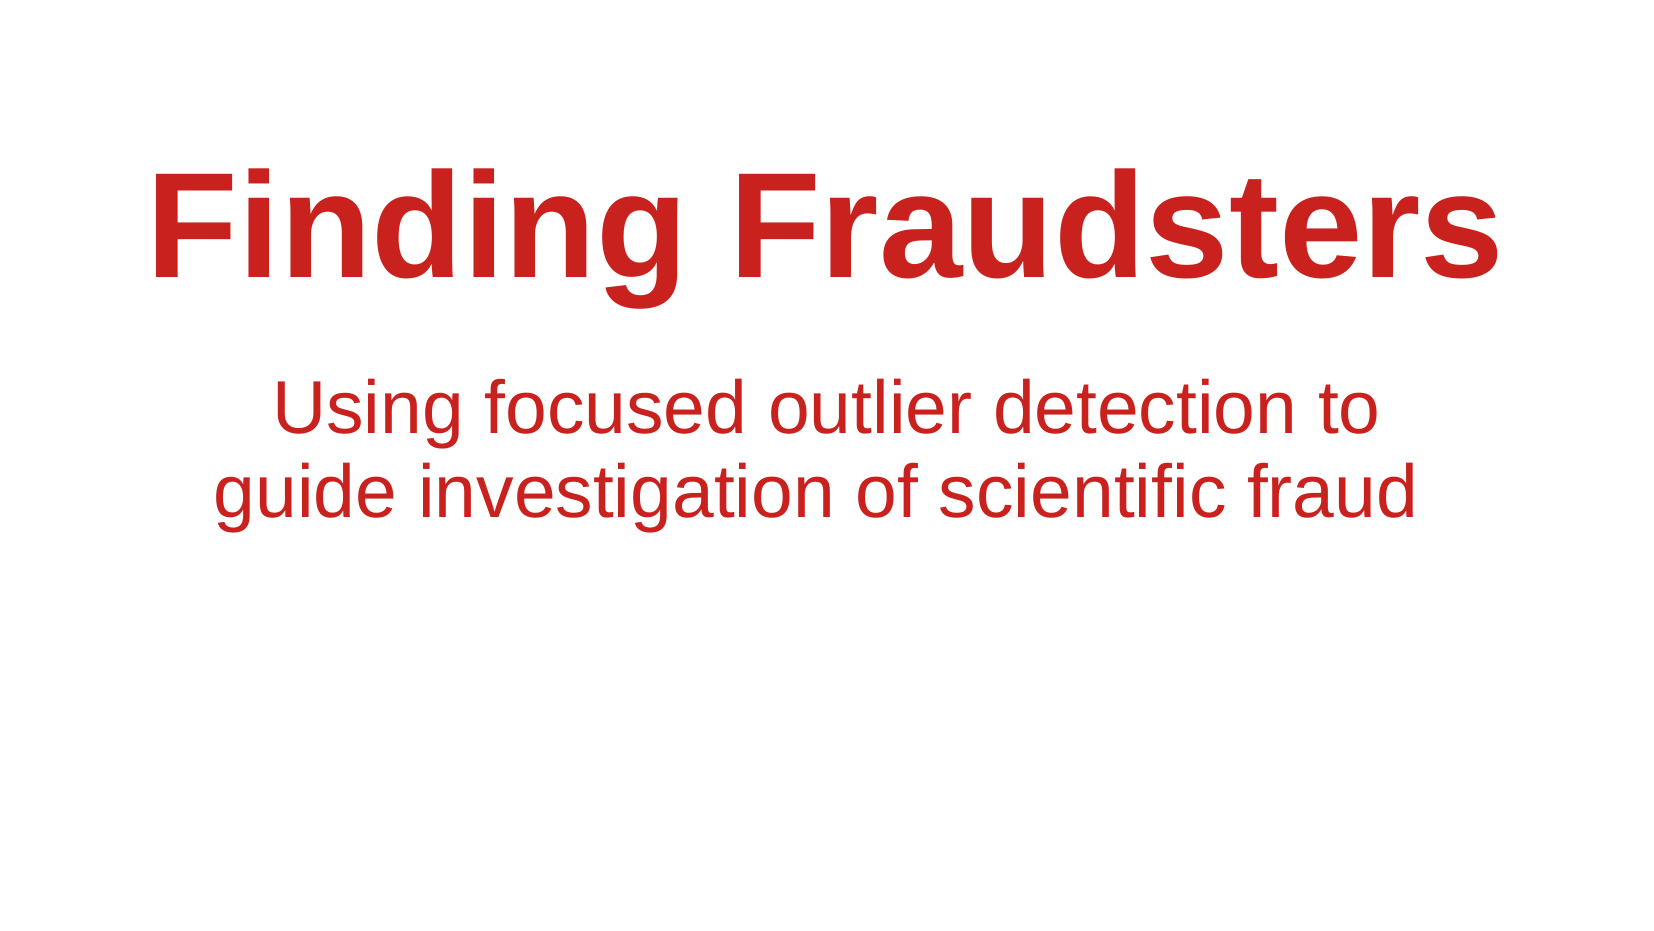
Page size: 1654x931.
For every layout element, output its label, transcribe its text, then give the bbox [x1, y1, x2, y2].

title Finding Fraudsters Using focused outlier detection to guide investigation of scientific fraud [82, 75, 1571, 601]
